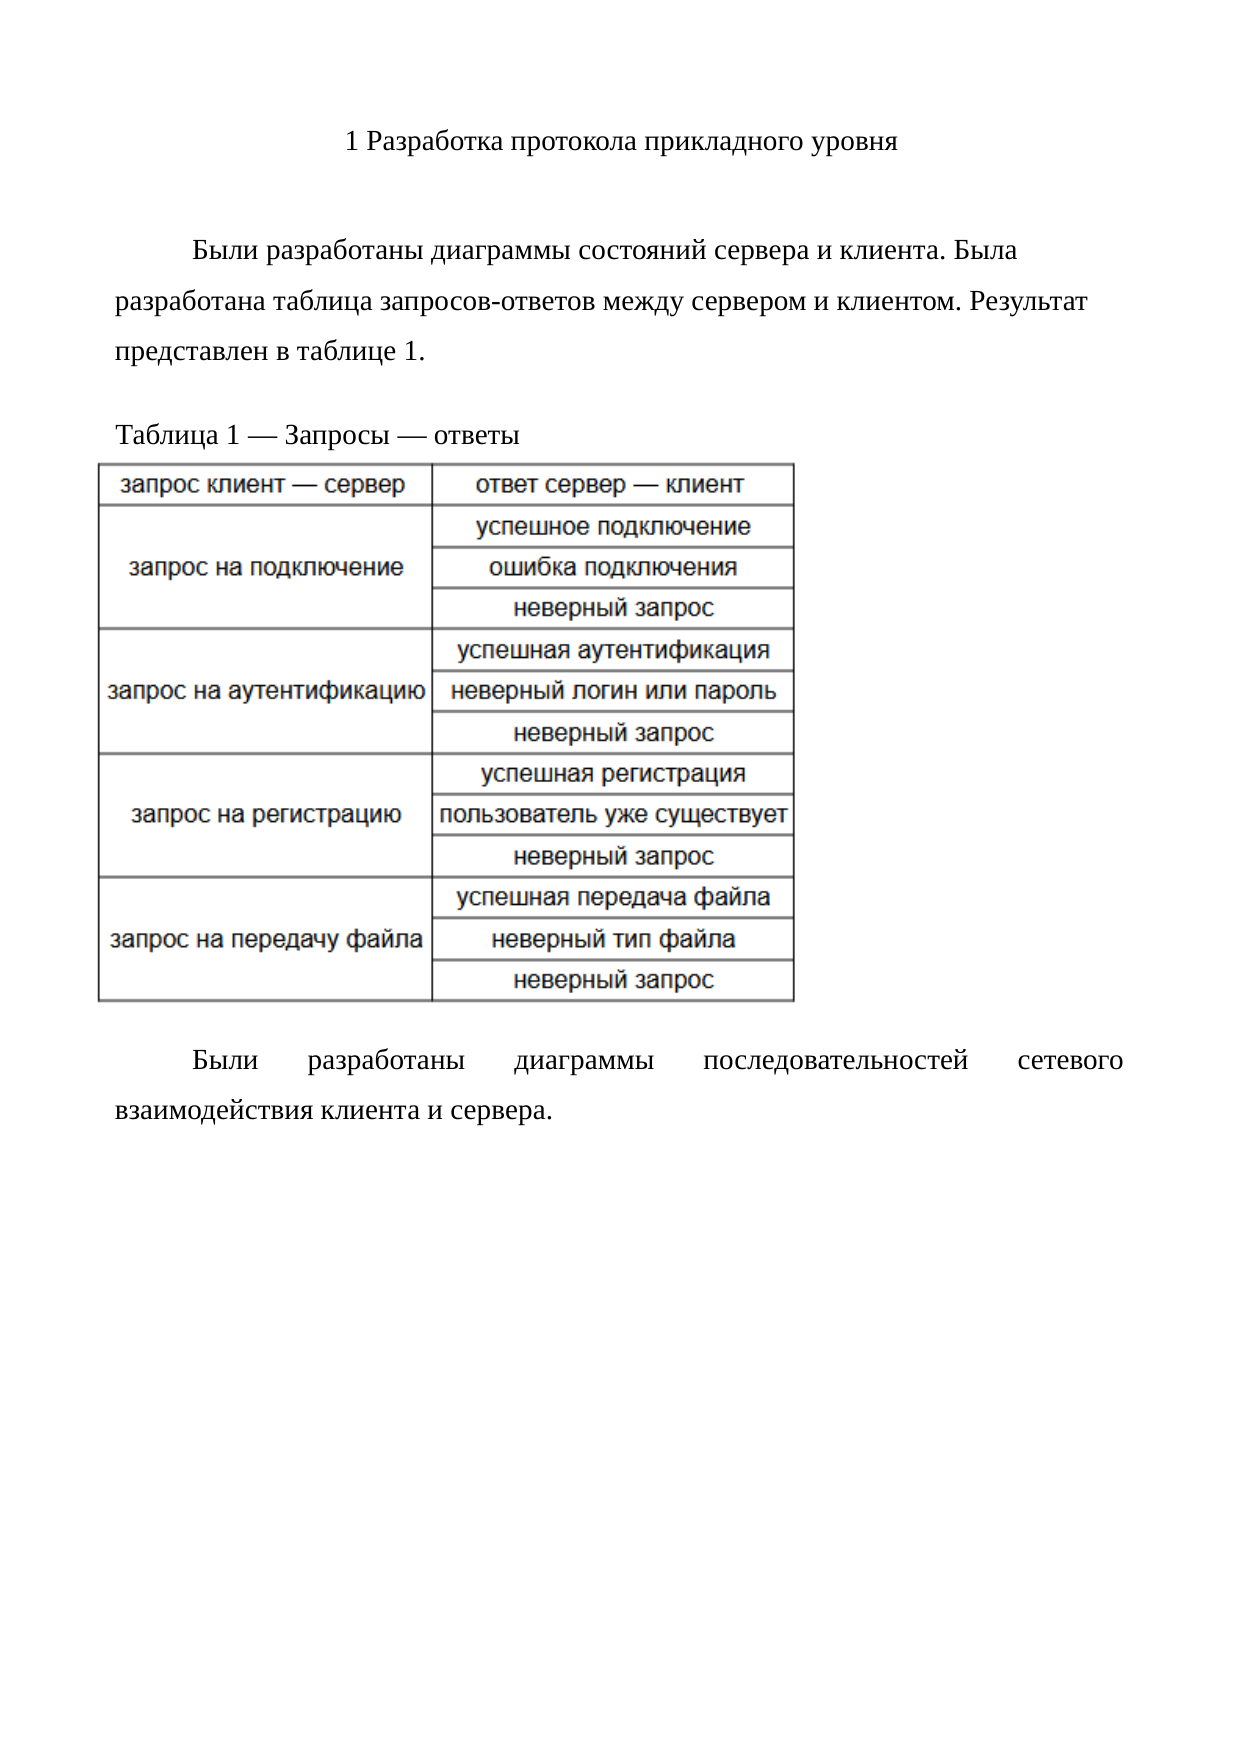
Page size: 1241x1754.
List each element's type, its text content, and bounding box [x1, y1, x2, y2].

text_box 1 Разработка протокола прикладного уровня [345, 121, 899, 154]
text_box Были разработаны диаграммы состояний сервера и клиента. Была разработана таблица запросов-ответов между сервером и клиентом. Результат представлен в таблице 1. [115, 215, 1114, 393]
picture [92, 460, 798, 1004]
text_box Таблица 1 — Запросы — ответы [115, 416, 524, 449]
text_box Были разработаны диаграммы последовательностей сетевого взаимодействия клиента и сервера. [115, 1025, 1125, 1561]
